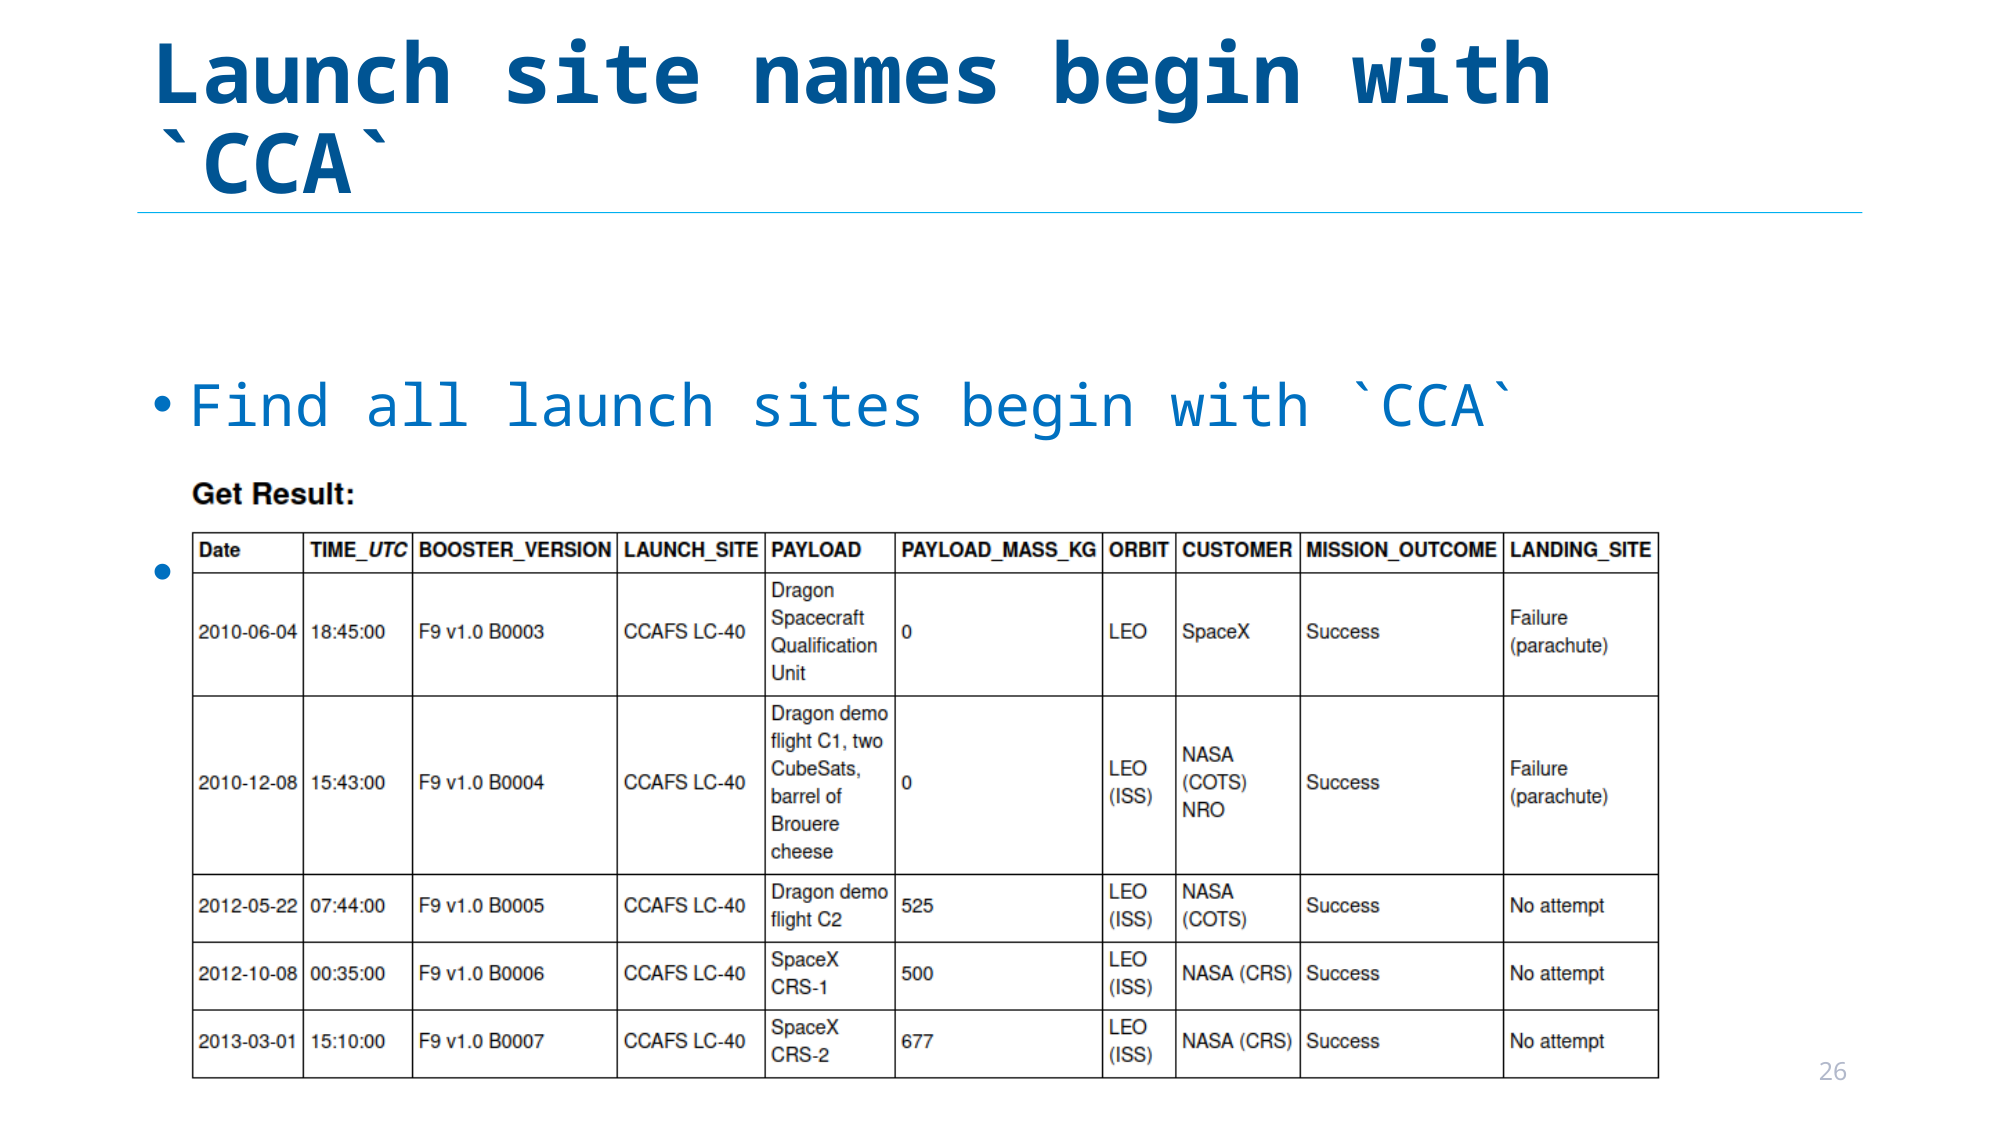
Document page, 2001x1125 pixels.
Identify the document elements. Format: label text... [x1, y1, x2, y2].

picture [177, 470, 1669, 1087]
title Launch site names begin with `CCA` [137, 13, 1863, 231]
slide_number 41 [1412, 1042, 1863, 1103]
list Find all launch sites begin with `CCA` Present your query result with a short explanation here [137, 277, 1863, 992]
